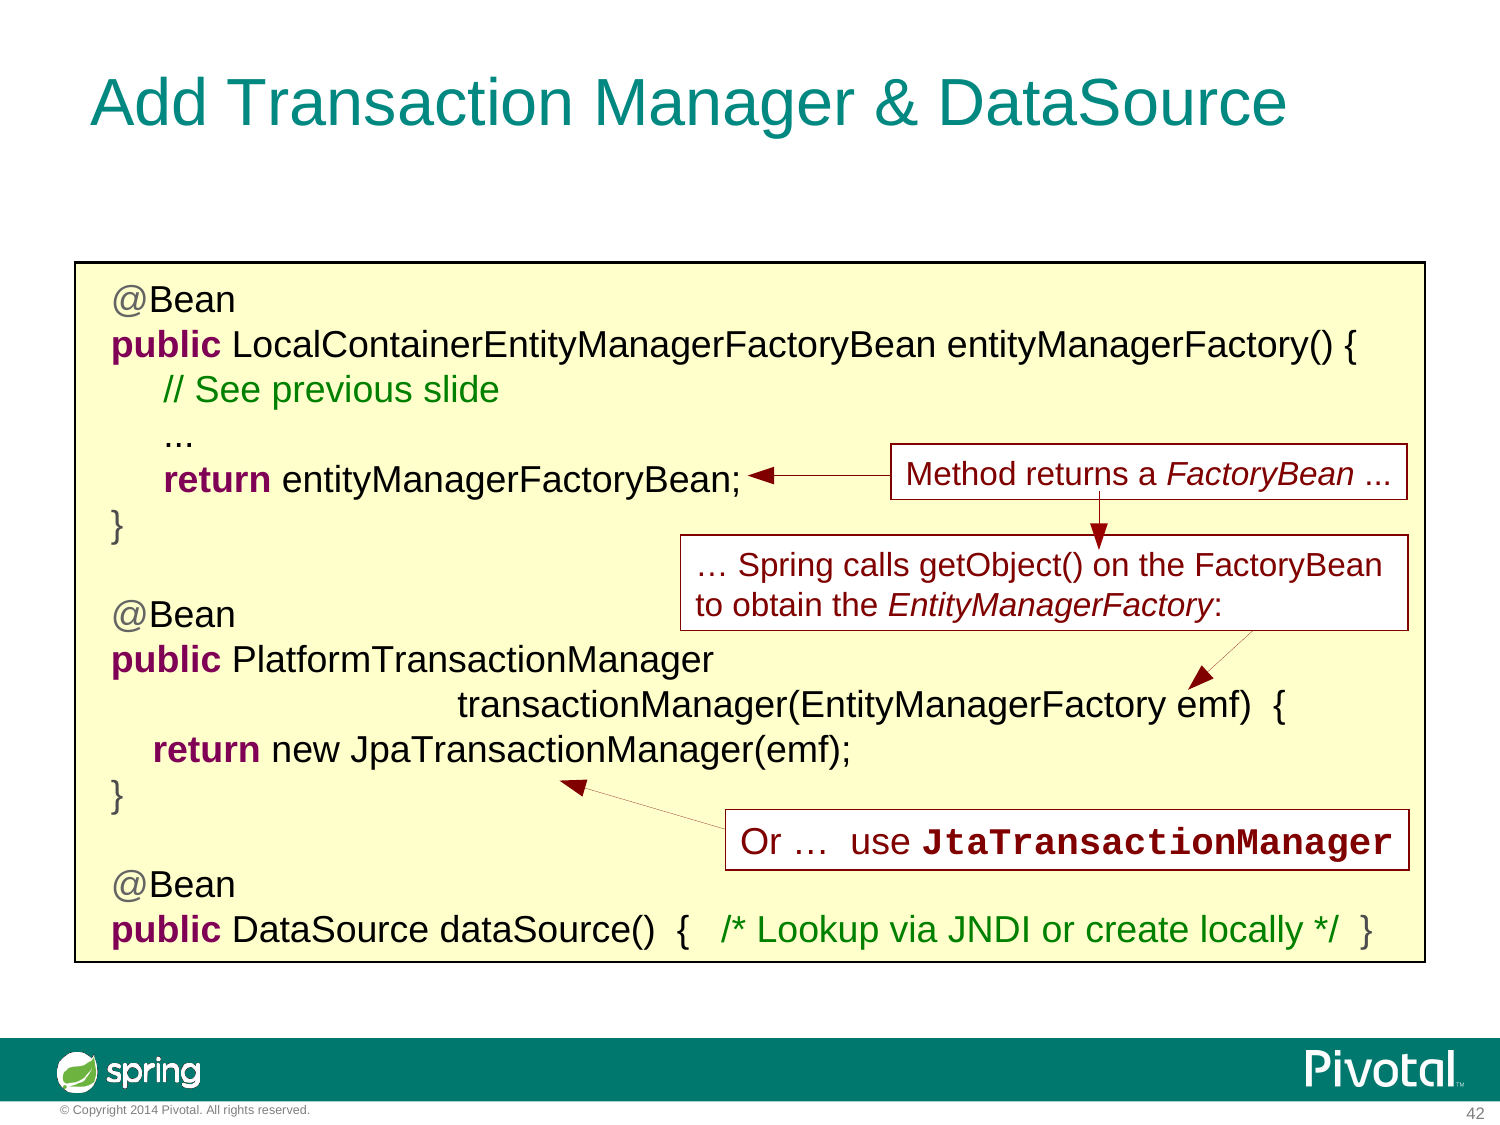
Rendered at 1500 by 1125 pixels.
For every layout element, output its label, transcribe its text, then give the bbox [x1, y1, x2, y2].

text_box Method returns a FactoryBean ... [890, 443, 1408, 500]
text_box Or … use JtaTransactionManager [725, 809, 1409, 870]
picture [1306, 1050, 1464, 1087]
picture [32, 1041, 210, 1103]
title Add Transaction Manager & DataSource [75, 45, 1426, 233]
text_box … Spring calls getObject() on the FactoryBean to obtain the EntityManagerFactory: [680, 535, 1409, 631]
text_box @Bean public LocalContainerEntityManagerFactoryBean entityManagerFactory() { // See previous slide ... return entityManagerFactoryBean; } @Bean public PlatformTransactionManager transactionManager(EntityManagerFactory emf) { return new JpaTransactionManager(emf); } @Bean public DataSource dataSource() { /* Lookup via JNDI or create locally */ } [75, 262, 1426, 962]
